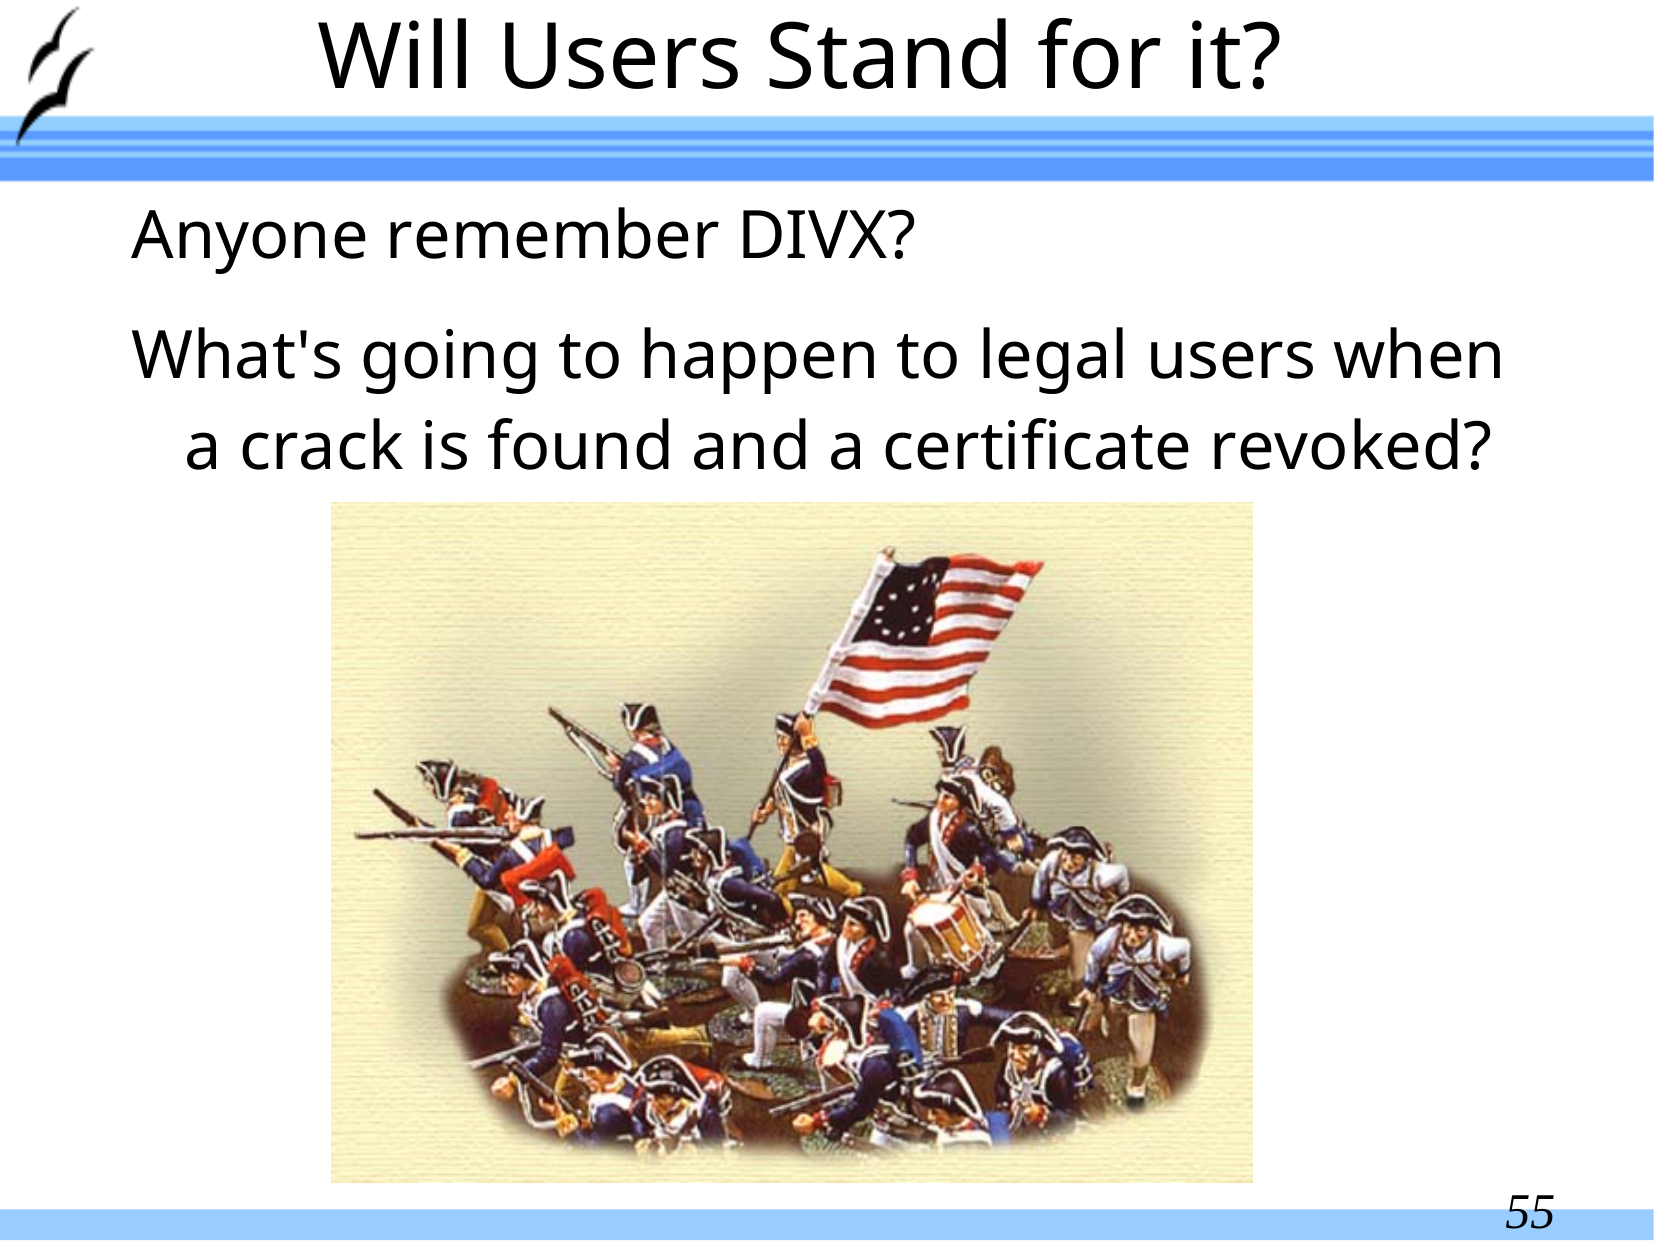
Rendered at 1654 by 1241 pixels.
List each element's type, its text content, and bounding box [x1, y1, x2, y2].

list Anyone remember DIVX? What's going to happen to legal users when a crack is found and a certificate revoked? [113, 187, 1540, 527]
picture [0, 0, 1654, 188]
title Will Users Stand for it? [94, 0, 1507, 121]
picture [331, 527, 1253, 1183]
